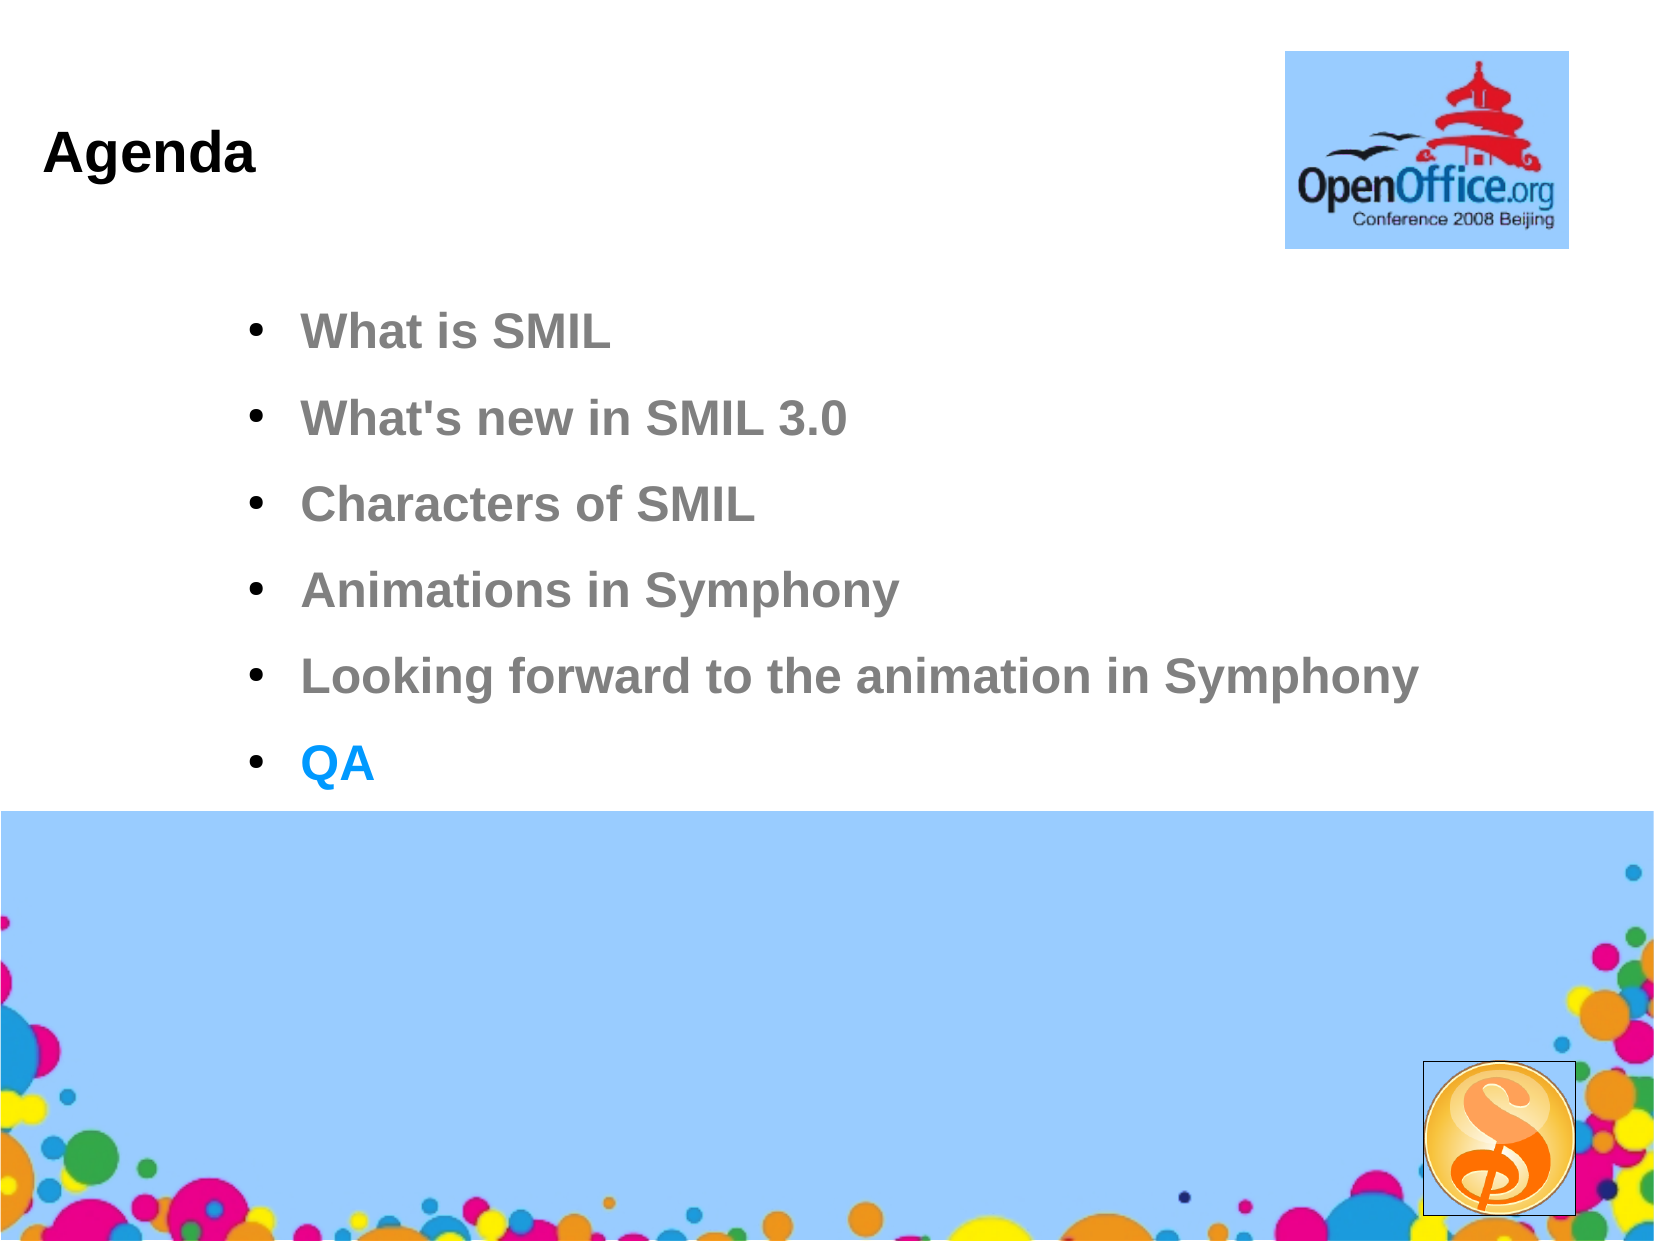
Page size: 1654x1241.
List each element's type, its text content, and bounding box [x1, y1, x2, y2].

picture [1285, 51, 1569, 112]
picture [0, 811, 1654, 1241]
picture [1285, 203, 1569, 250]
title Agenda [27, 112, 1654, 203]
list What is SMIL What's new in SMIL 3.0 Characters of SMIL Animations in Symphony Looking forward to the animation in Symphony QA [196, 295, 1526, 1002]
